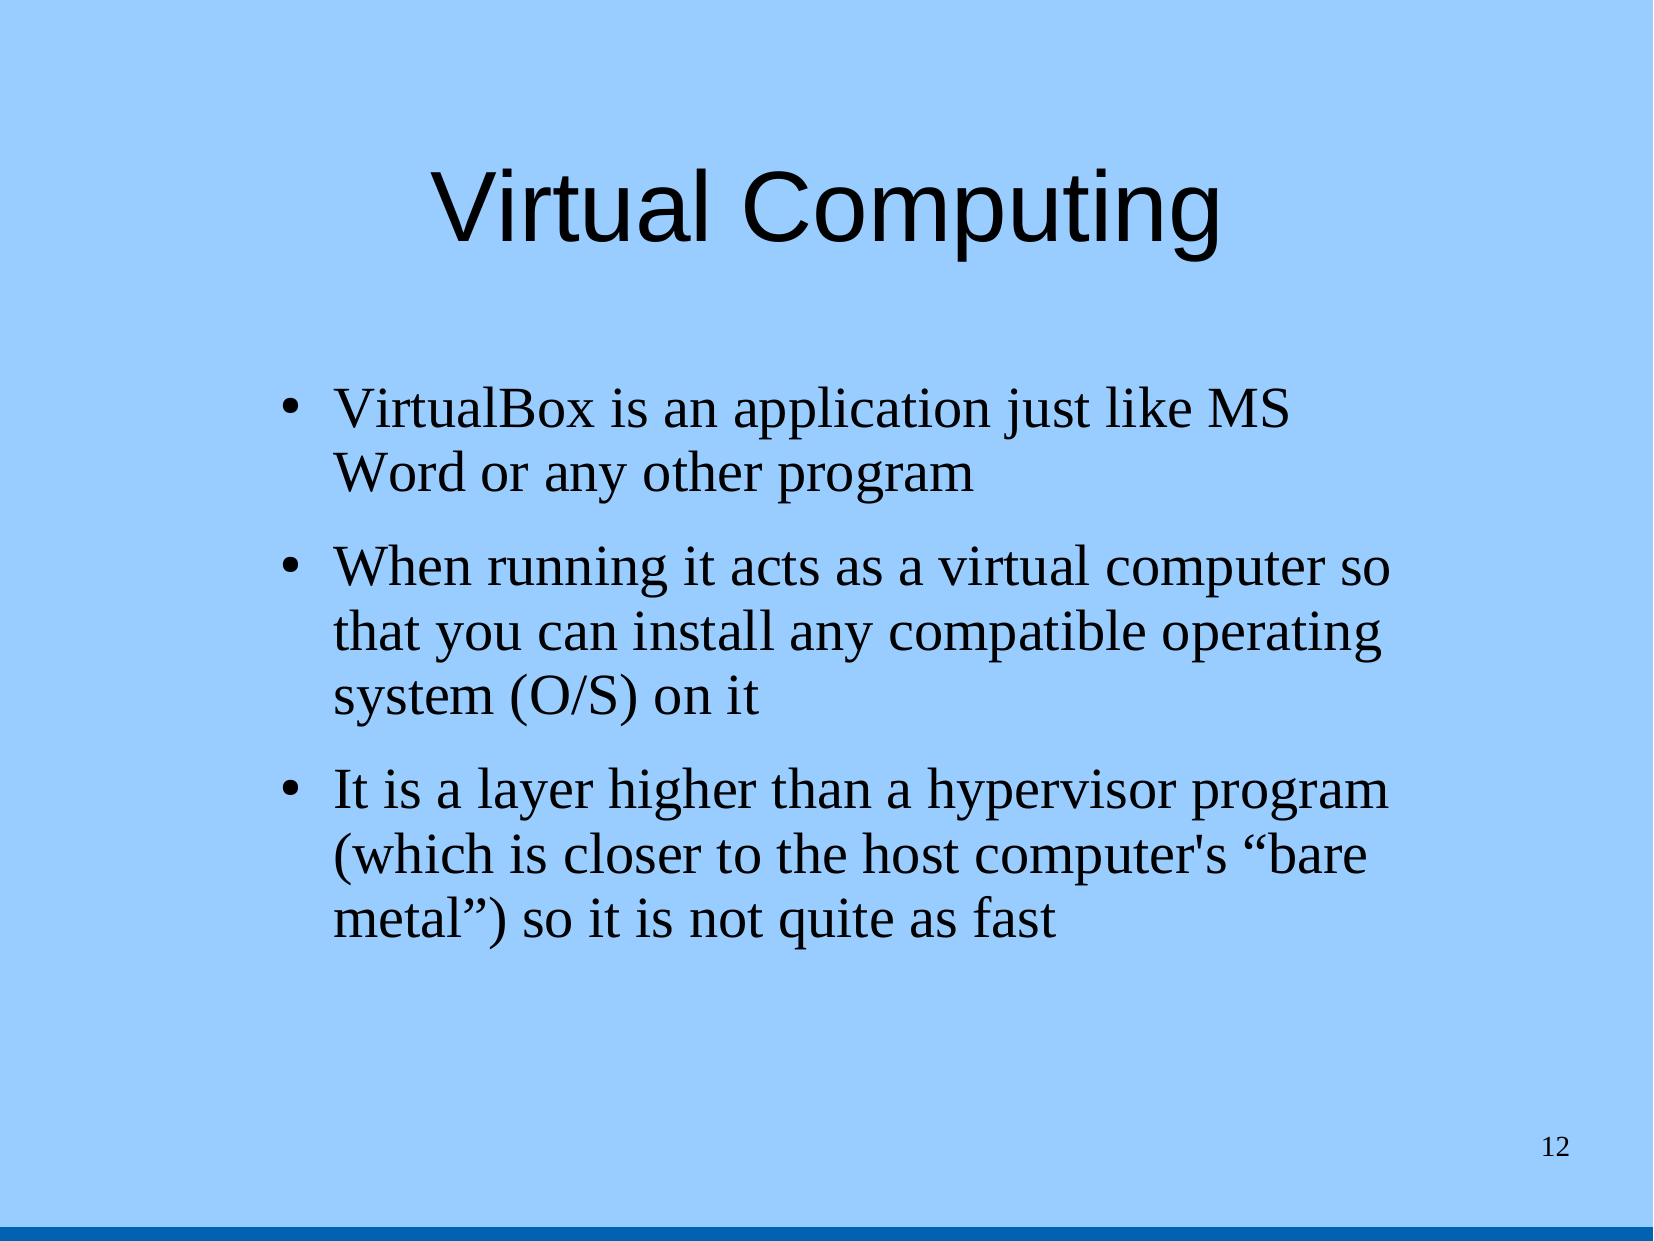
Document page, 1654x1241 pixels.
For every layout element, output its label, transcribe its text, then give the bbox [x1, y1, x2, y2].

title Virtual Computing [121, 102, 1533, 311]
list VirtualBox is an application just like MS Word or any other program When running it acts as a virtual computer so that you can install any compatible operating system (O/S) on it It is a layer higher than a hypervisor program (which is closer to the host computer's “bare metal”) so it is not quite as fast [262, 375, 1410, 959]
